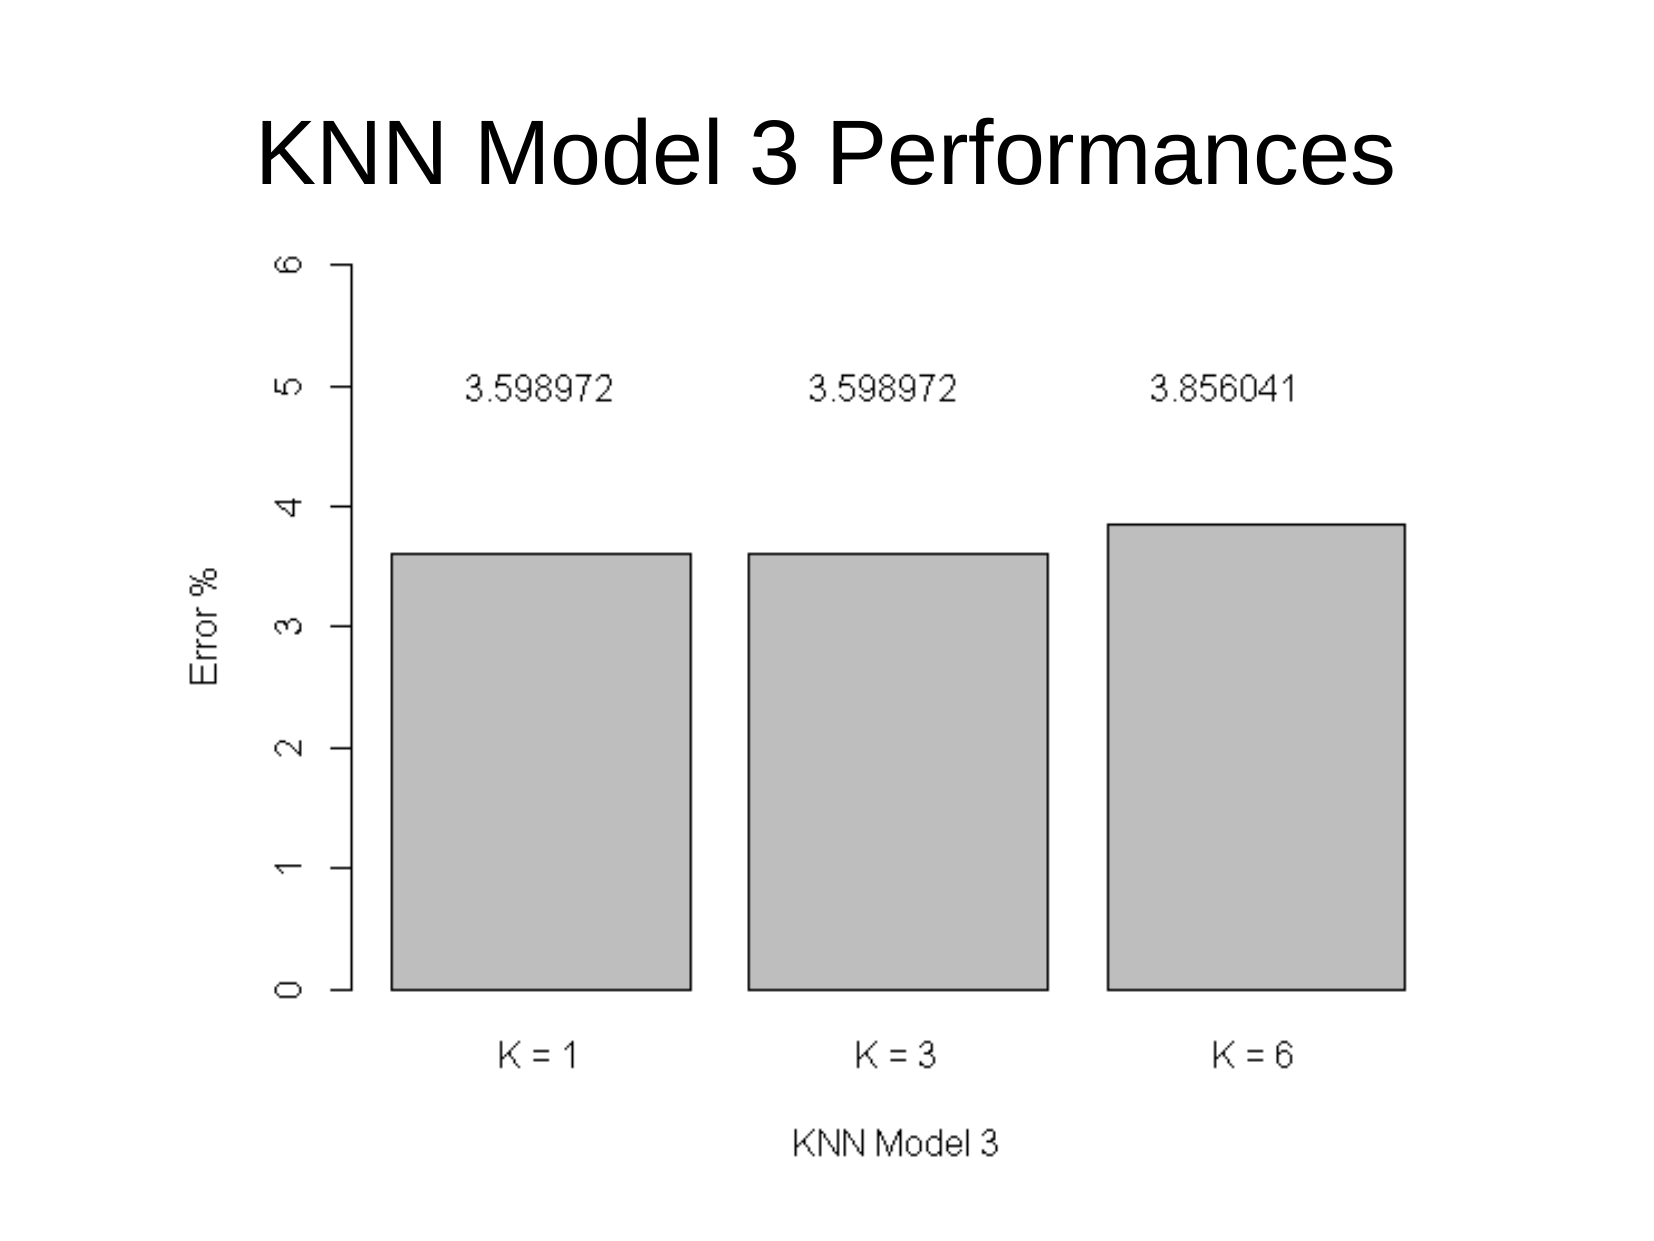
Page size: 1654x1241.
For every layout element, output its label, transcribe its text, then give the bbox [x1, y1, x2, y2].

title KNN Model 3 Performances [82, 49, 1571, 257]
picture [177, 257, 1536, 1211]
